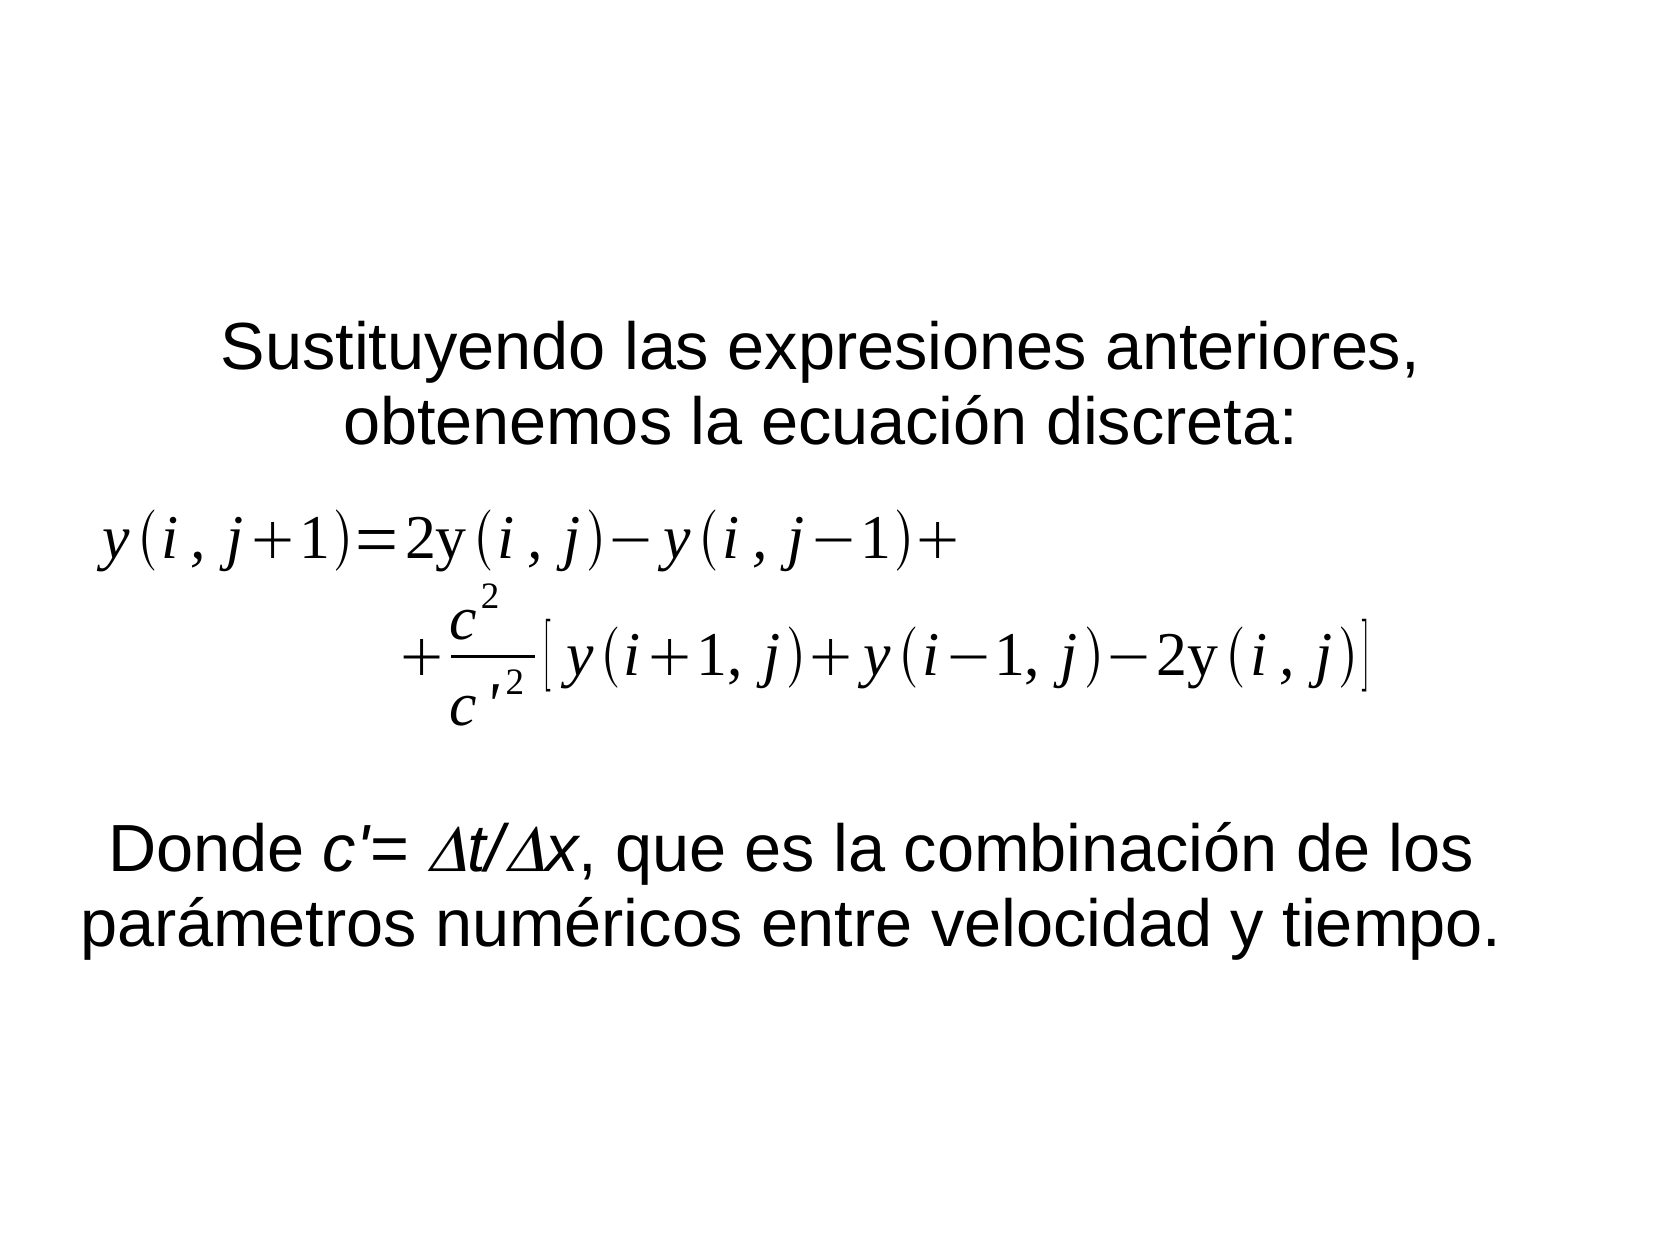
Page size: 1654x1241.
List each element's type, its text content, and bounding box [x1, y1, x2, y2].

chart [88, 501, 1375, 740]
subtitle Sustituyendo las expresiones anteriores, obtenemos la ecuación discreta: [76, 295, 1565, 473]
text_box Donde c'= Dt/Dx, que es la combinación de los parámetros numéricos entre velocidad y tiempo. [47, 797, 1536, 975]
